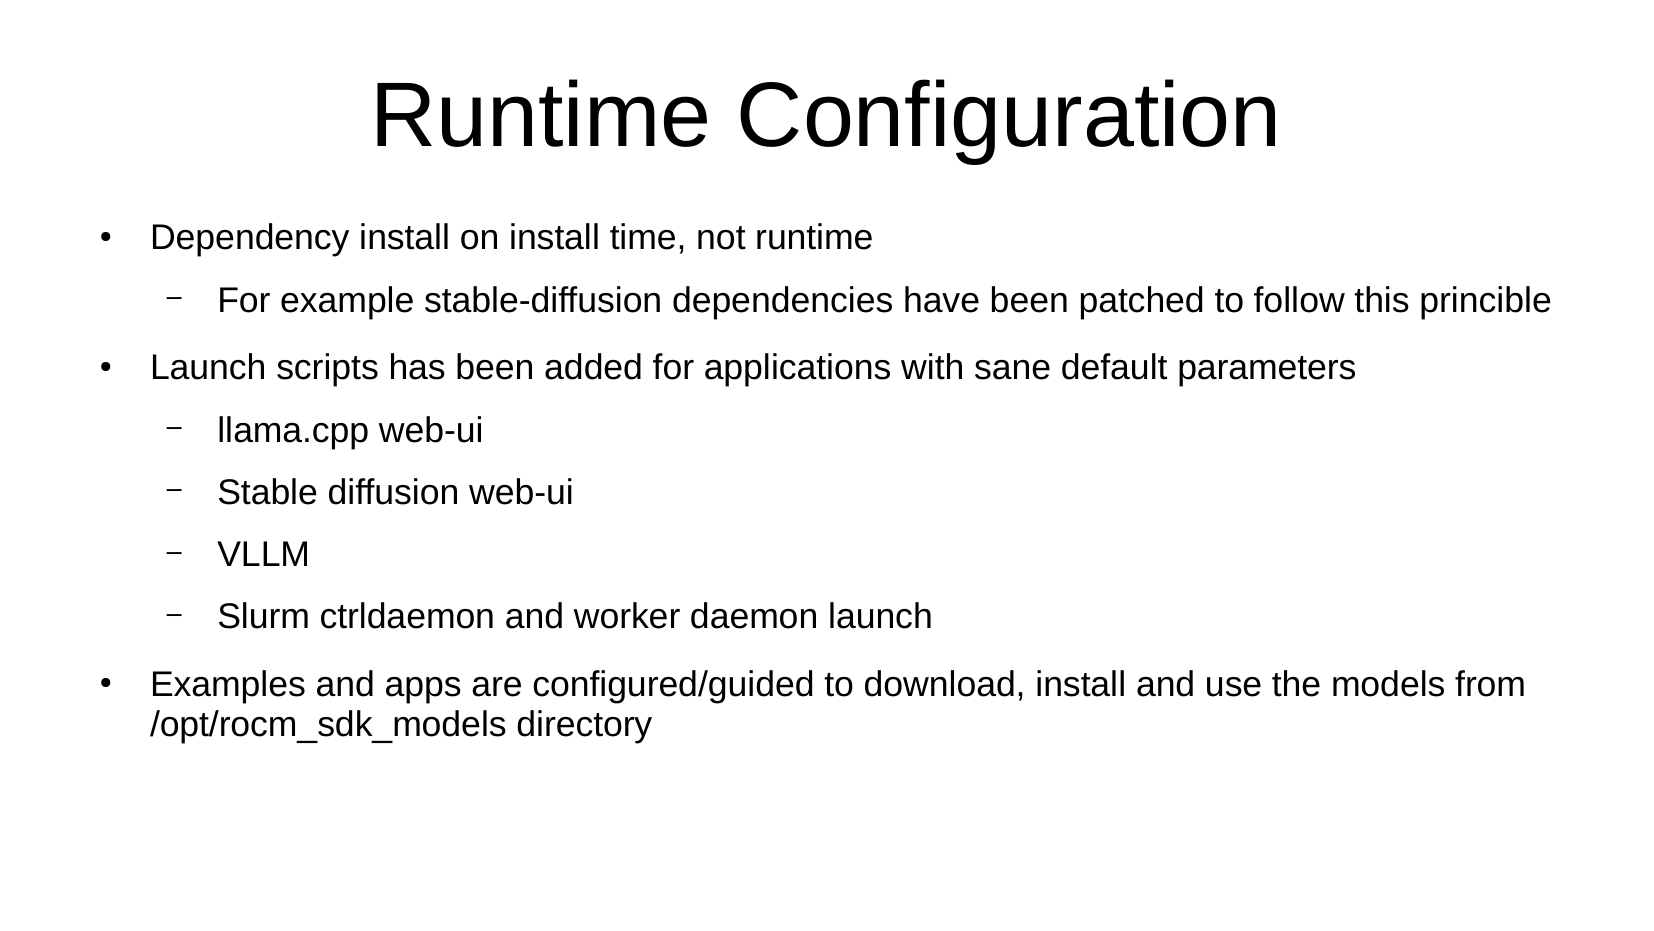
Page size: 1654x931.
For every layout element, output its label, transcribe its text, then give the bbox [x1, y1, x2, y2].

title Runtime Configuration [82, 37, 1571, 193]
list Dependency install on install time, not runtime For example stable-diffusion dependencies have been patched to follow this princible Launch scripts has been added for applications with sane default parameters llama.cpp web-ui Stable diffusion web-ui VLLM Slurm ctrldaemon and worker daemon launch Examples and apps are configured/guided to download, install and use the models from /opt/rocm_sdk_models directory [82, 217, 1571, 758]
